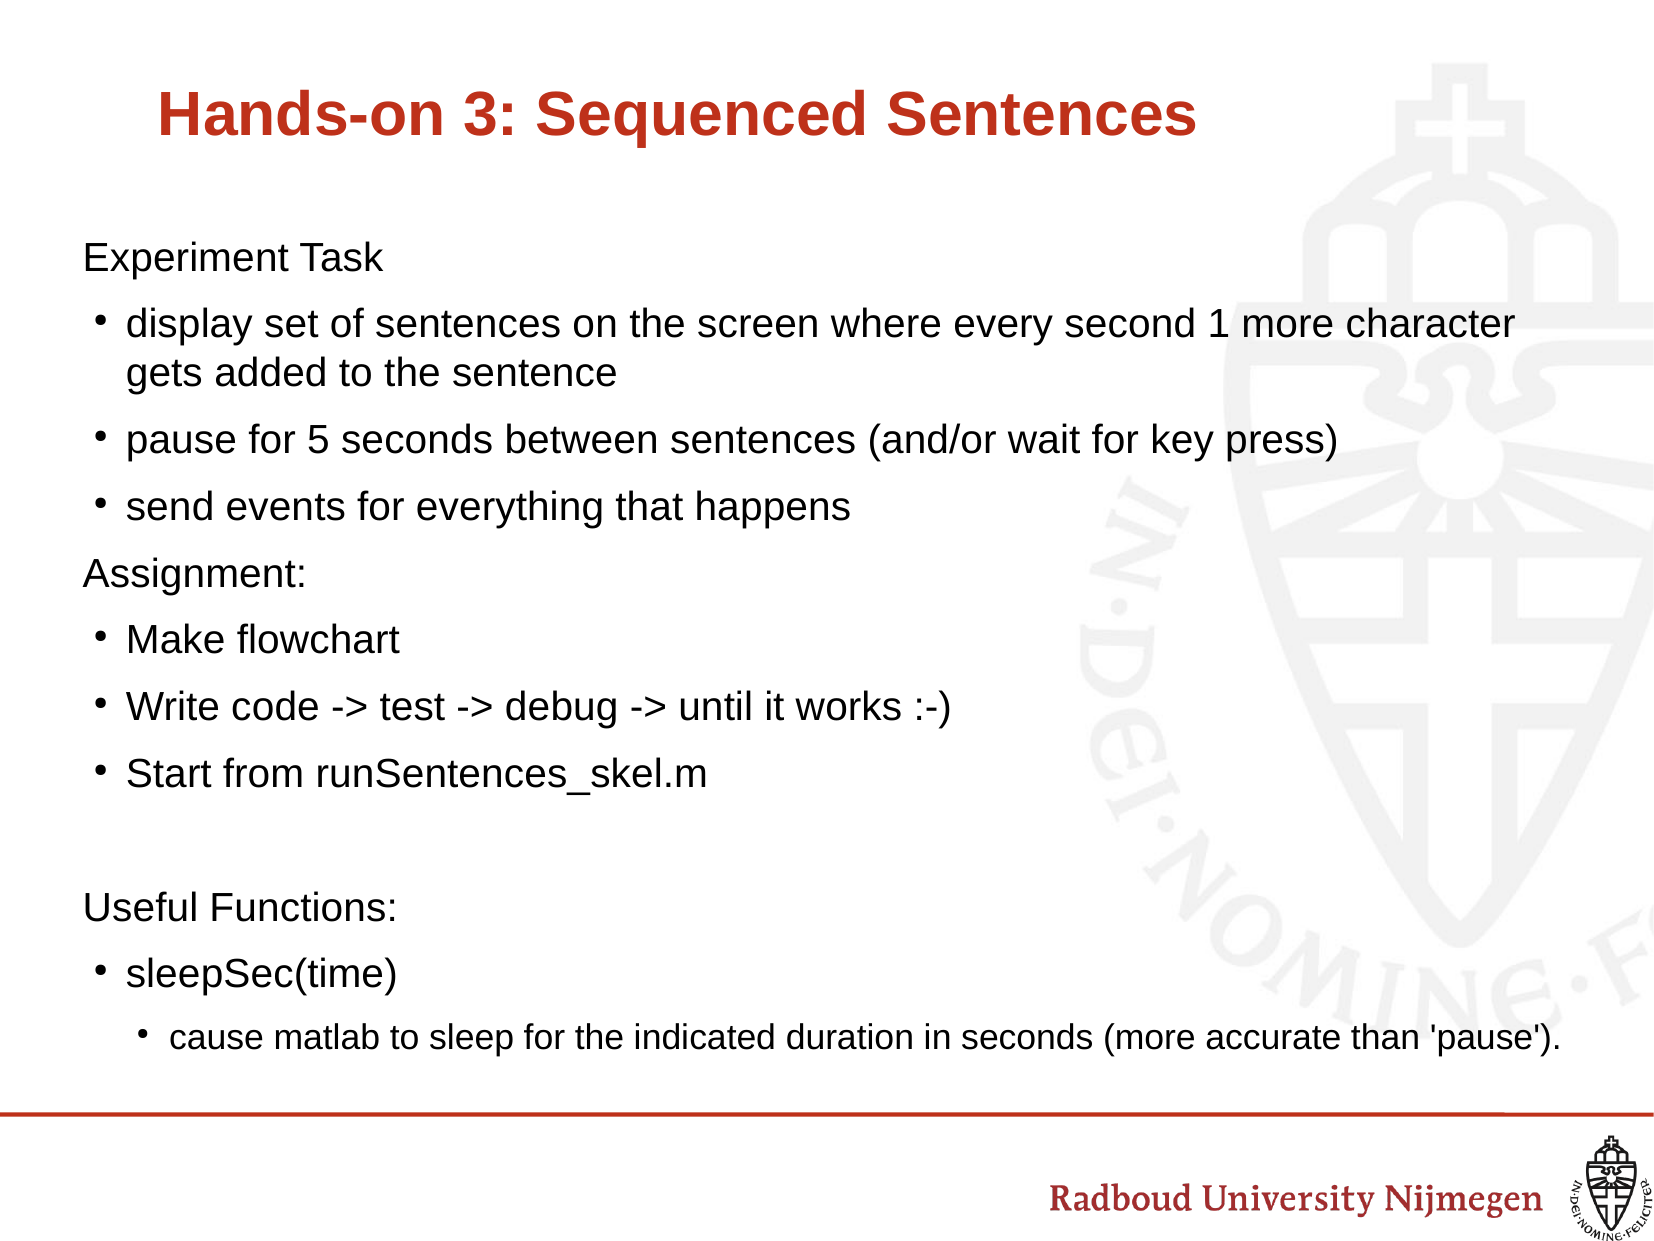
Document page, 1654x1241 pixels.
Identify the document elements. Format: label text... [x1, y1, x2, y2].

picture [0, 1117, 1654, 1241]
text_box Hands-on 3: Sequenced Sentences [149, 64, 1315, 204]
picture [0, 0, 1654, 1112]
list Experiment Task display set of sentences on the screen where every second 1 more character gets added to the sentence pause for 5 seconds between sentences (and/or wait for key press) send events for everything that happens Assignment: Make flowchart Write code -> test -> debug -> until it works :-) Start from runSentences_skel.m Useful Functions: sleepSec(time) cause matlab to sleep for the indicated duration in seconds (more accurate than 'pause'). [82, 230, 1571, 1103]
